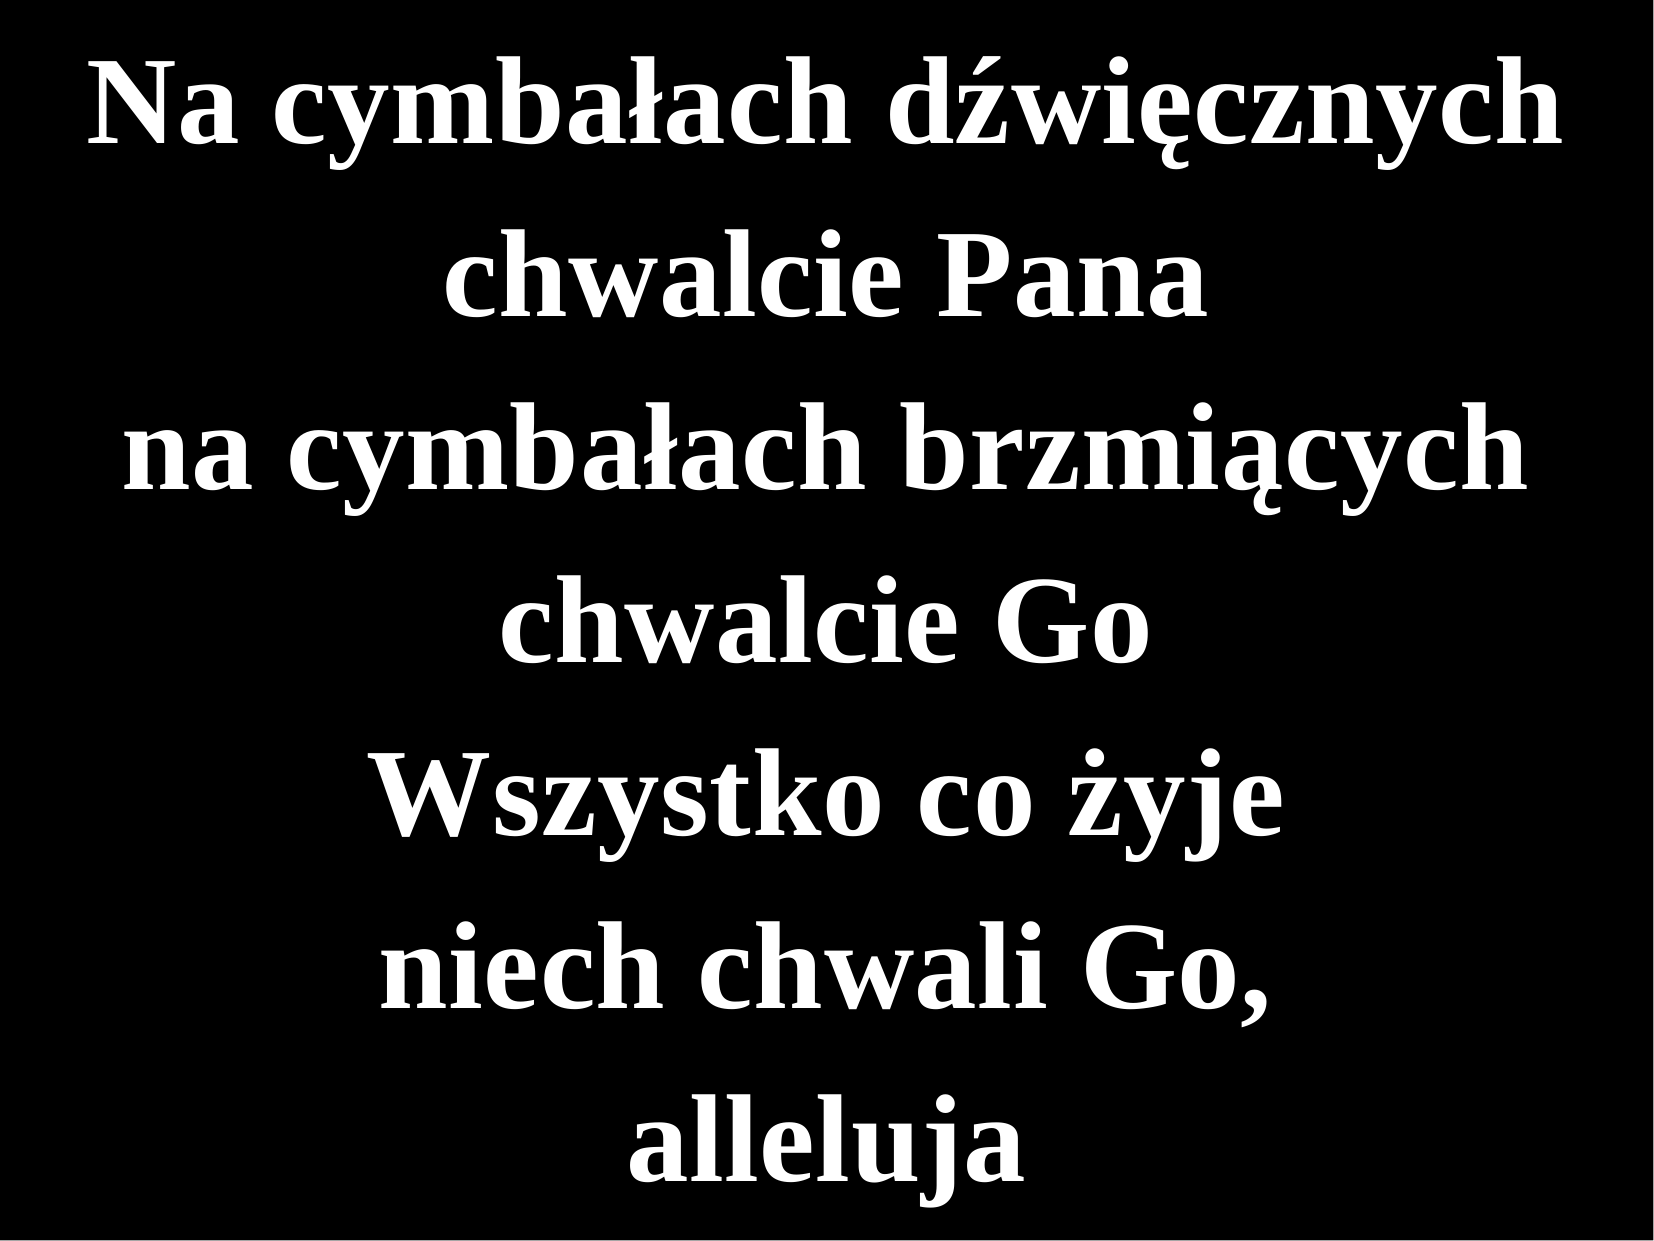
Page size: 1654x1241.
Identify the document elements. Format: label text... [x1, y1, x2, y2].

title Na cymbałach dźwięcznych ppp chwalcie Pana ppp na cymbałach brzmiących ppp chwalcie Go ppp Wszystko co żyje ppp niech chwali Go, ppp alleluja [0, 0, 1654, 1241]
